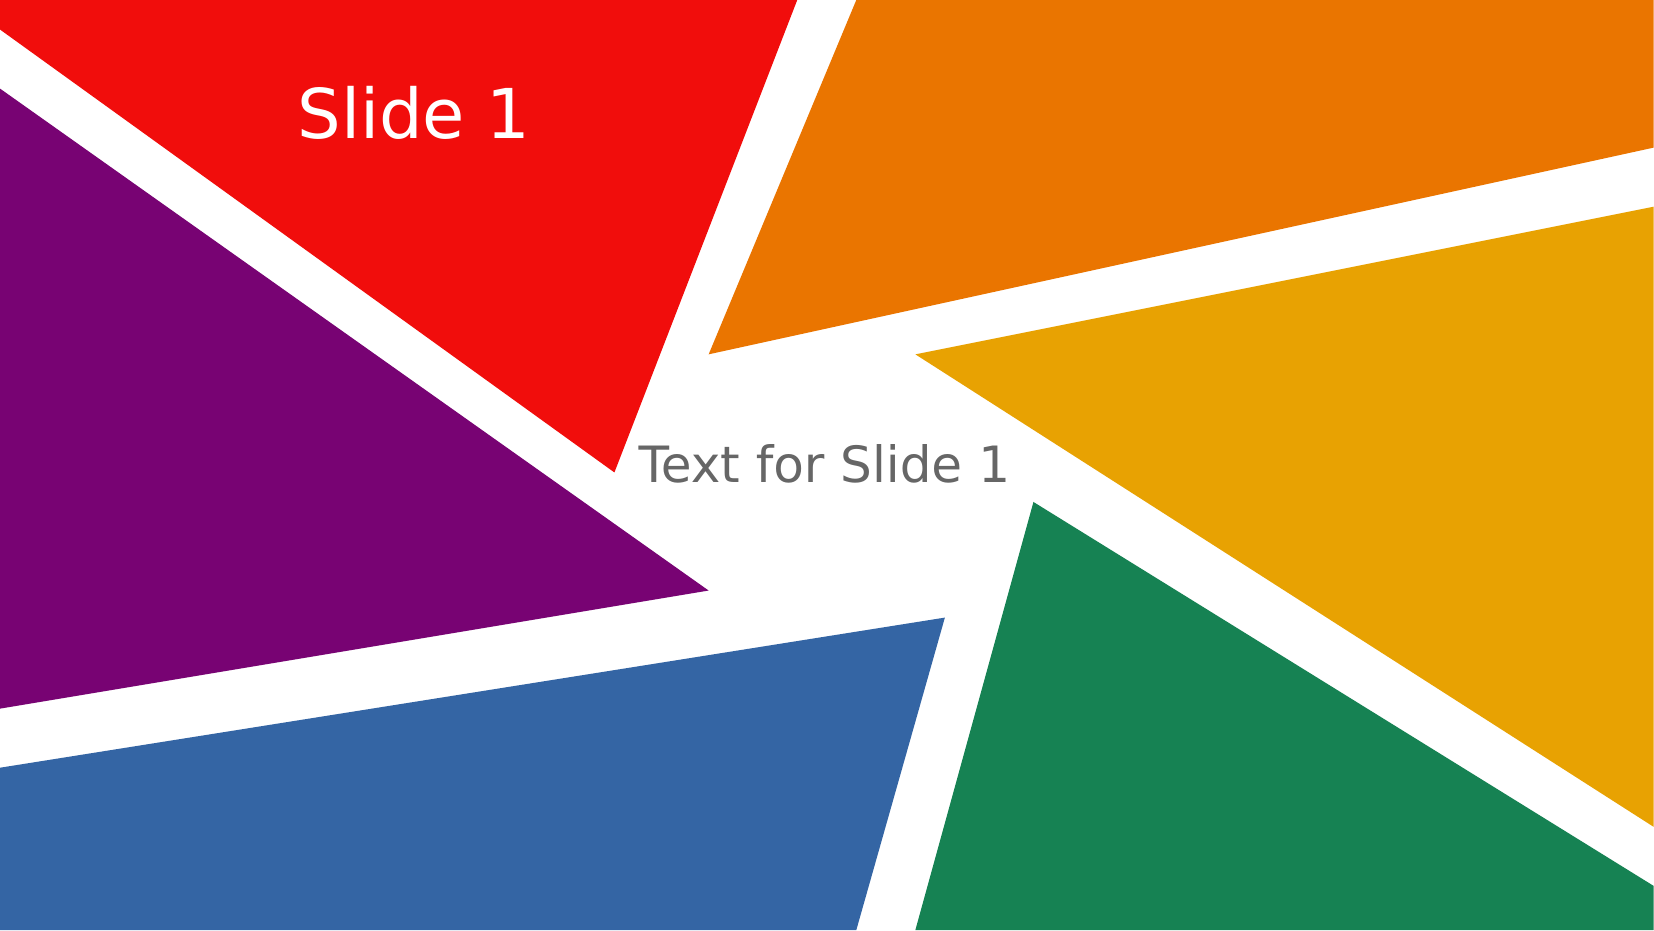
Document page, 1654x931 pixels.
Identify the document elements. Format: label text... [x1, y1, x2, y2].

subtitle Text for Slide 1 [614, 313, 1035, 618]
title Slide 1 [82, 37, 746, 193]
